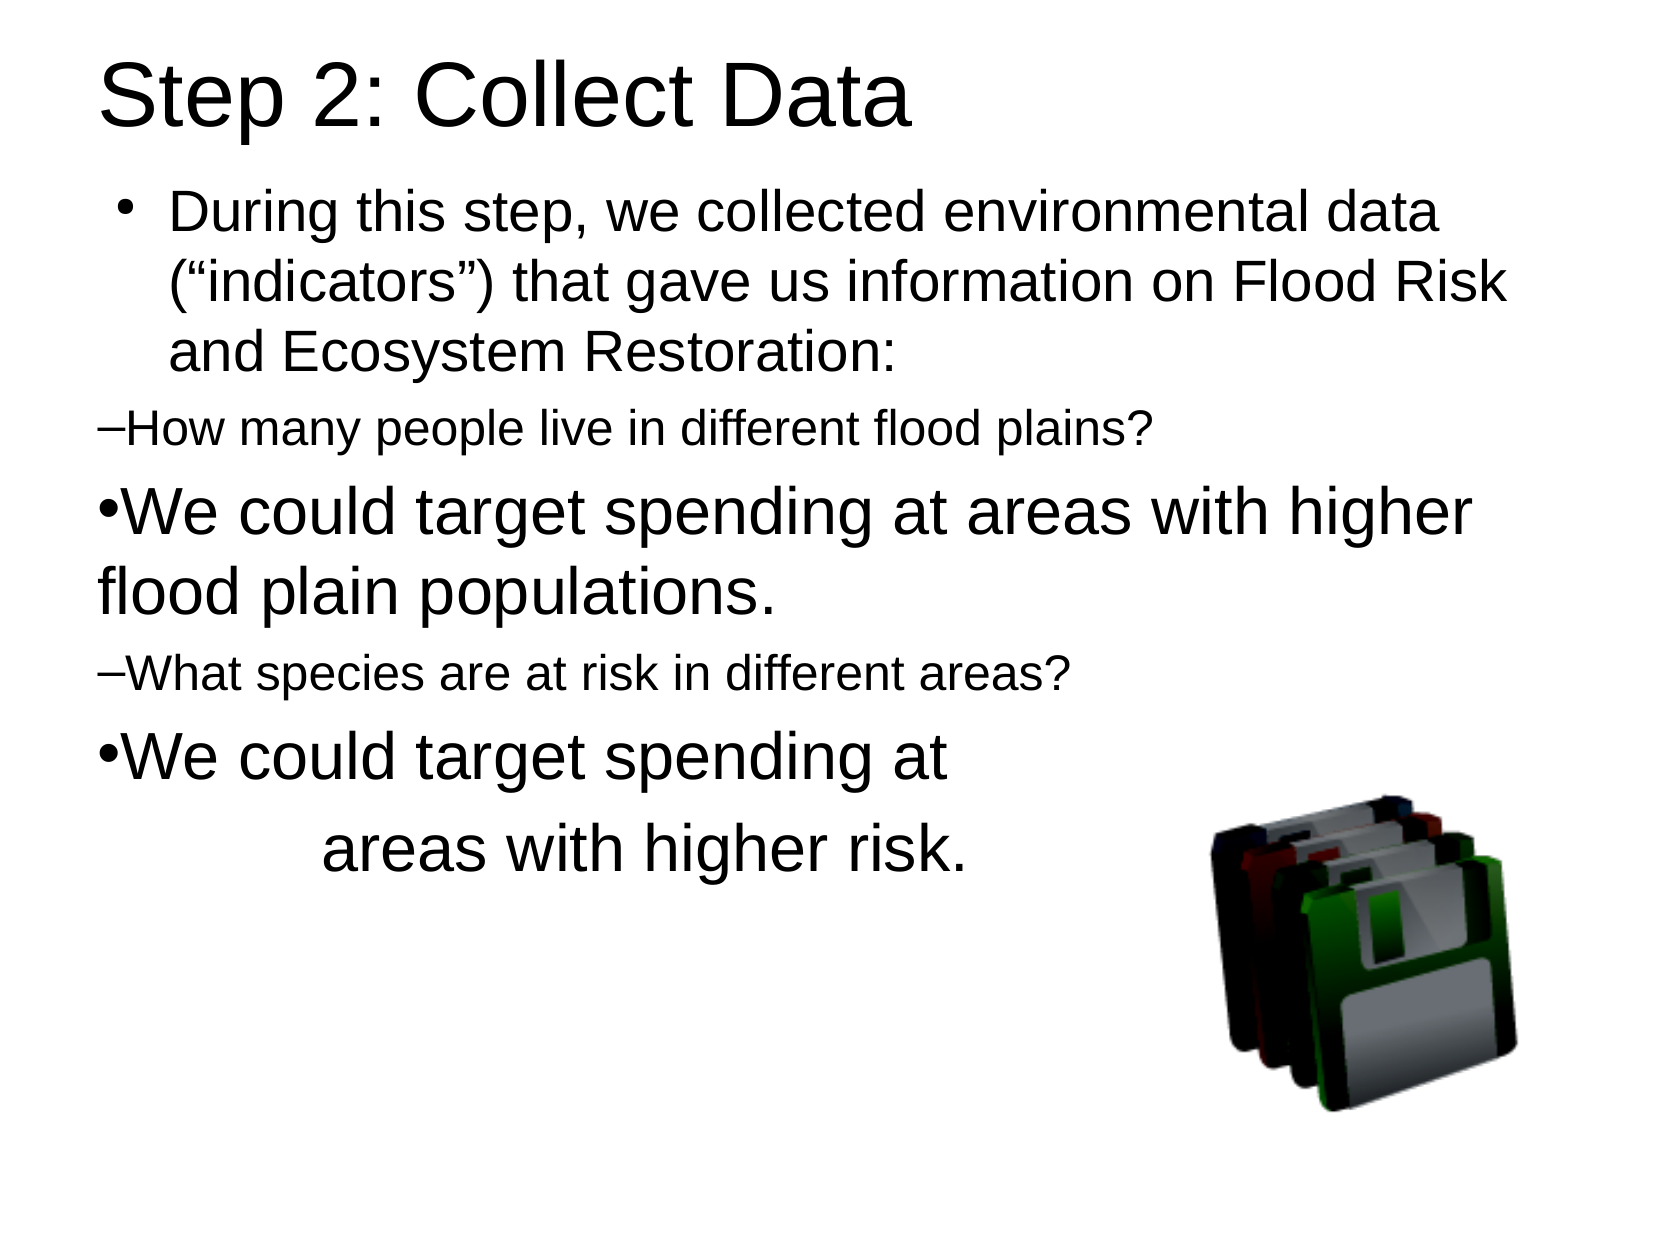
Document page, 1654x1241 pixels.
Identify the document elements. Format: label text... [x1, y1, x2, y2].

list During this step, we collected environmental data (“indicators”) that gave us information on Flood Risk and Ecosystem Restoration: How many people live in different flood plains? We could target spending at areas with higher flood plain populations. What species are at risk in different areas? We could target spending at areas with higher risk. [82, 165, 1544, 984]
picture [1198, 785, 1530, 1117]
title Step 2: Collect Data [82, 0, 1571, 193]
